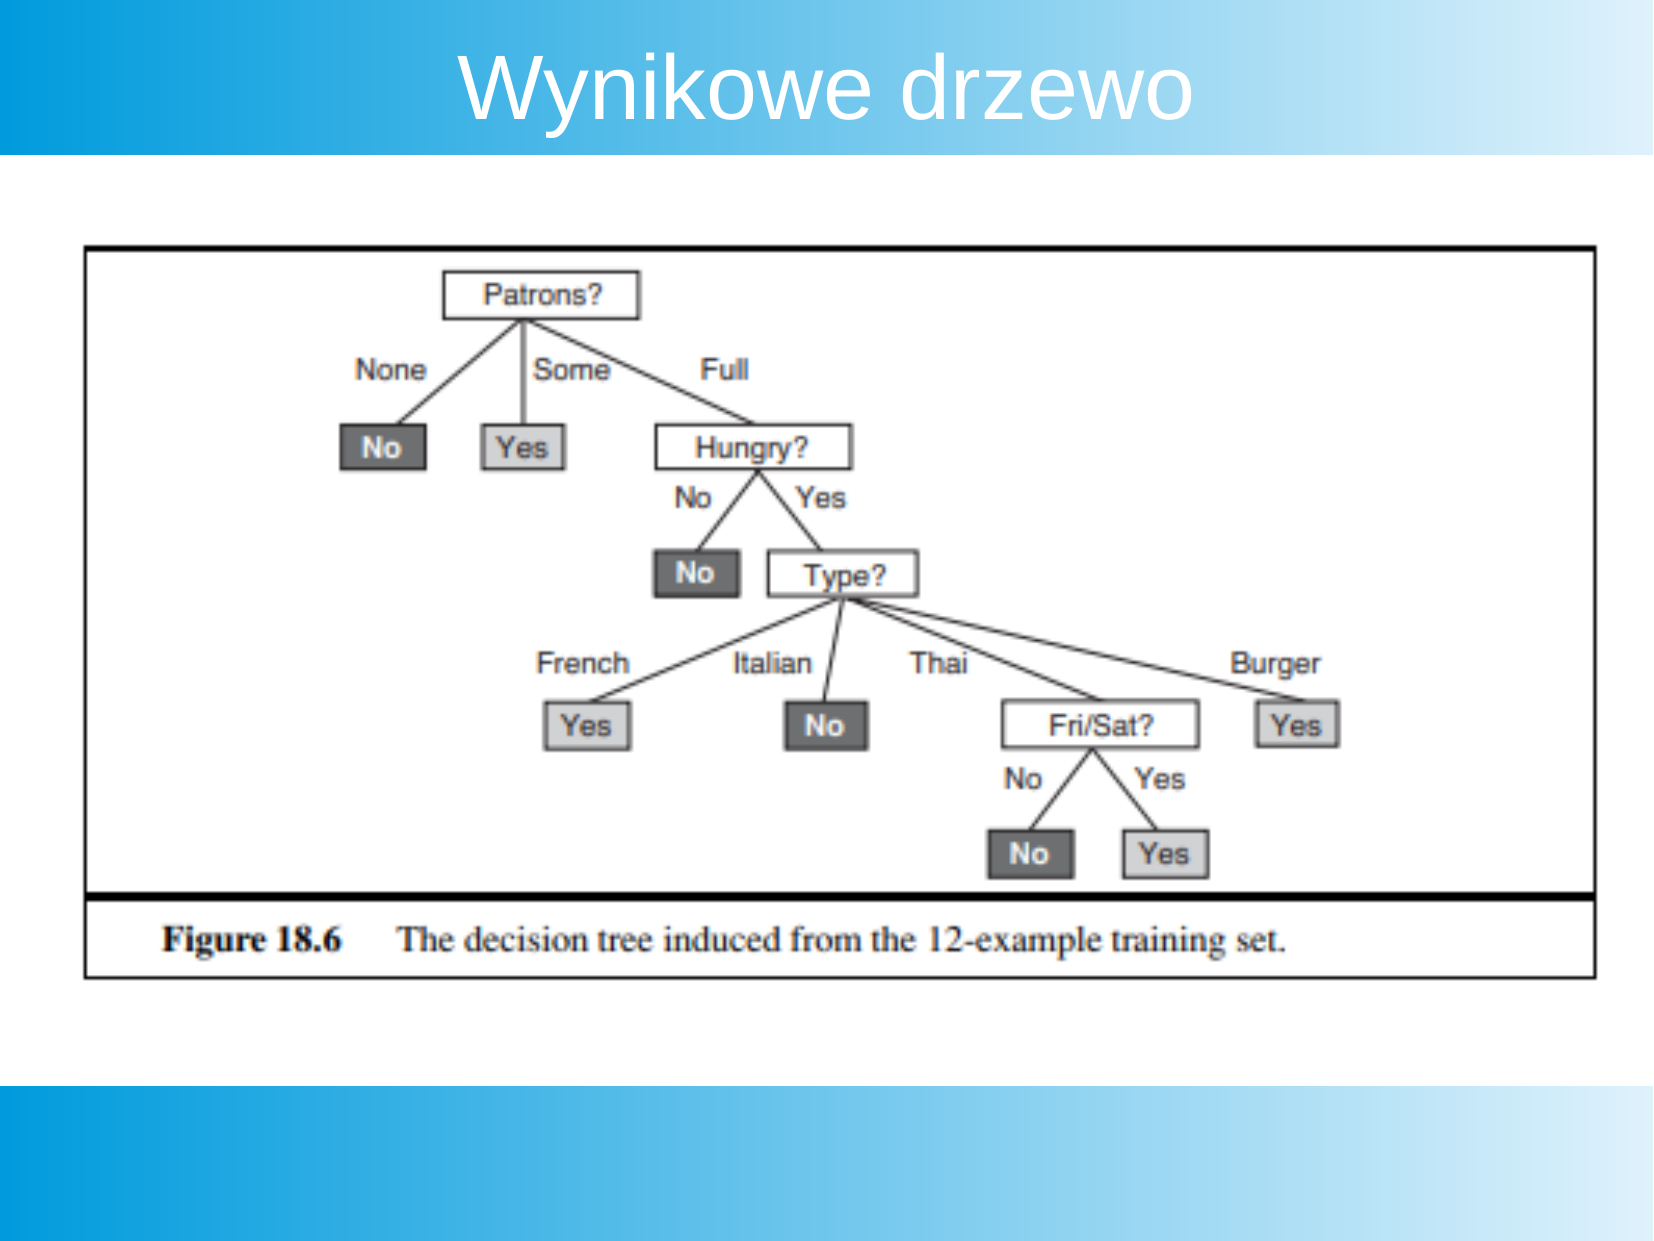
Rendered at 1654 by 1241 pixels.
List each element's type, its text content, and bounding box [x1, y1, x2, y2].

title Wynikowe drzewo [82, 35, 1571, 141]
picture [66, 234, 1607, 993]
